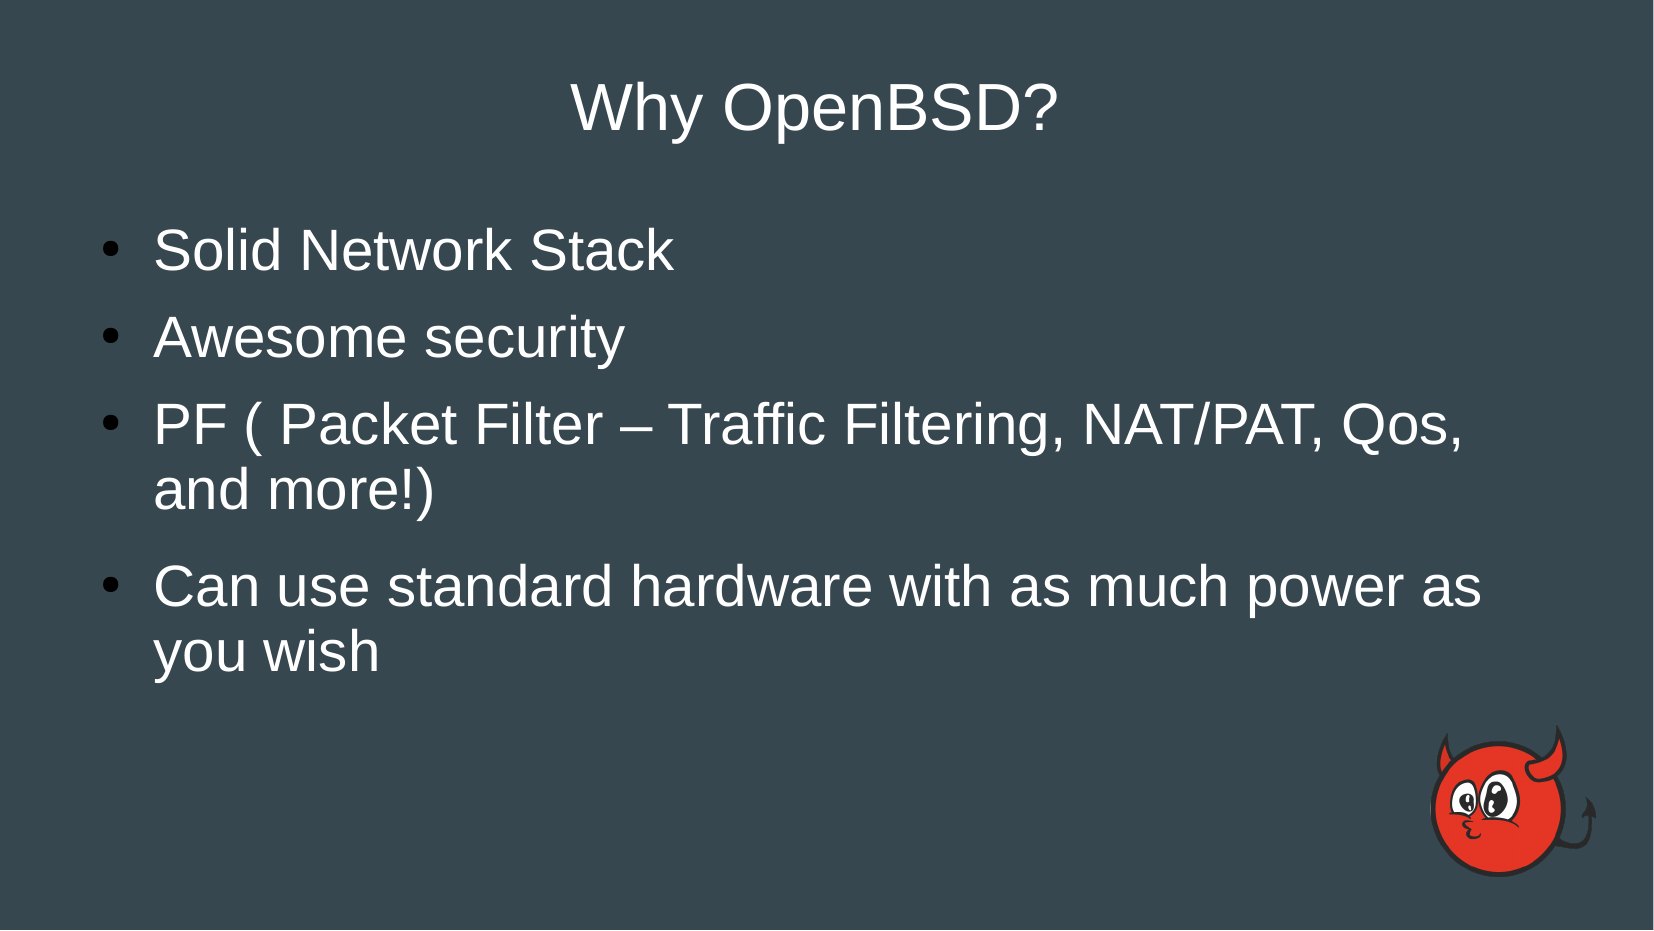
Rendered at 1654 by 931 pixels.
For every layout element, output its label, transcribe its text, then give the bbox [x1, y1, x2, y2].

picture [1427, 717, 1598, 888]
title Why OpenBSD? [105, 30, 1525, 186]
list Solid Network Stack Awesome security PF ( Packet Filter – Traffic Filtering, NAT/PAT, Qos, and more!) Can use standard hardware with as much power as you wish [82, 217, 1571, 757]
